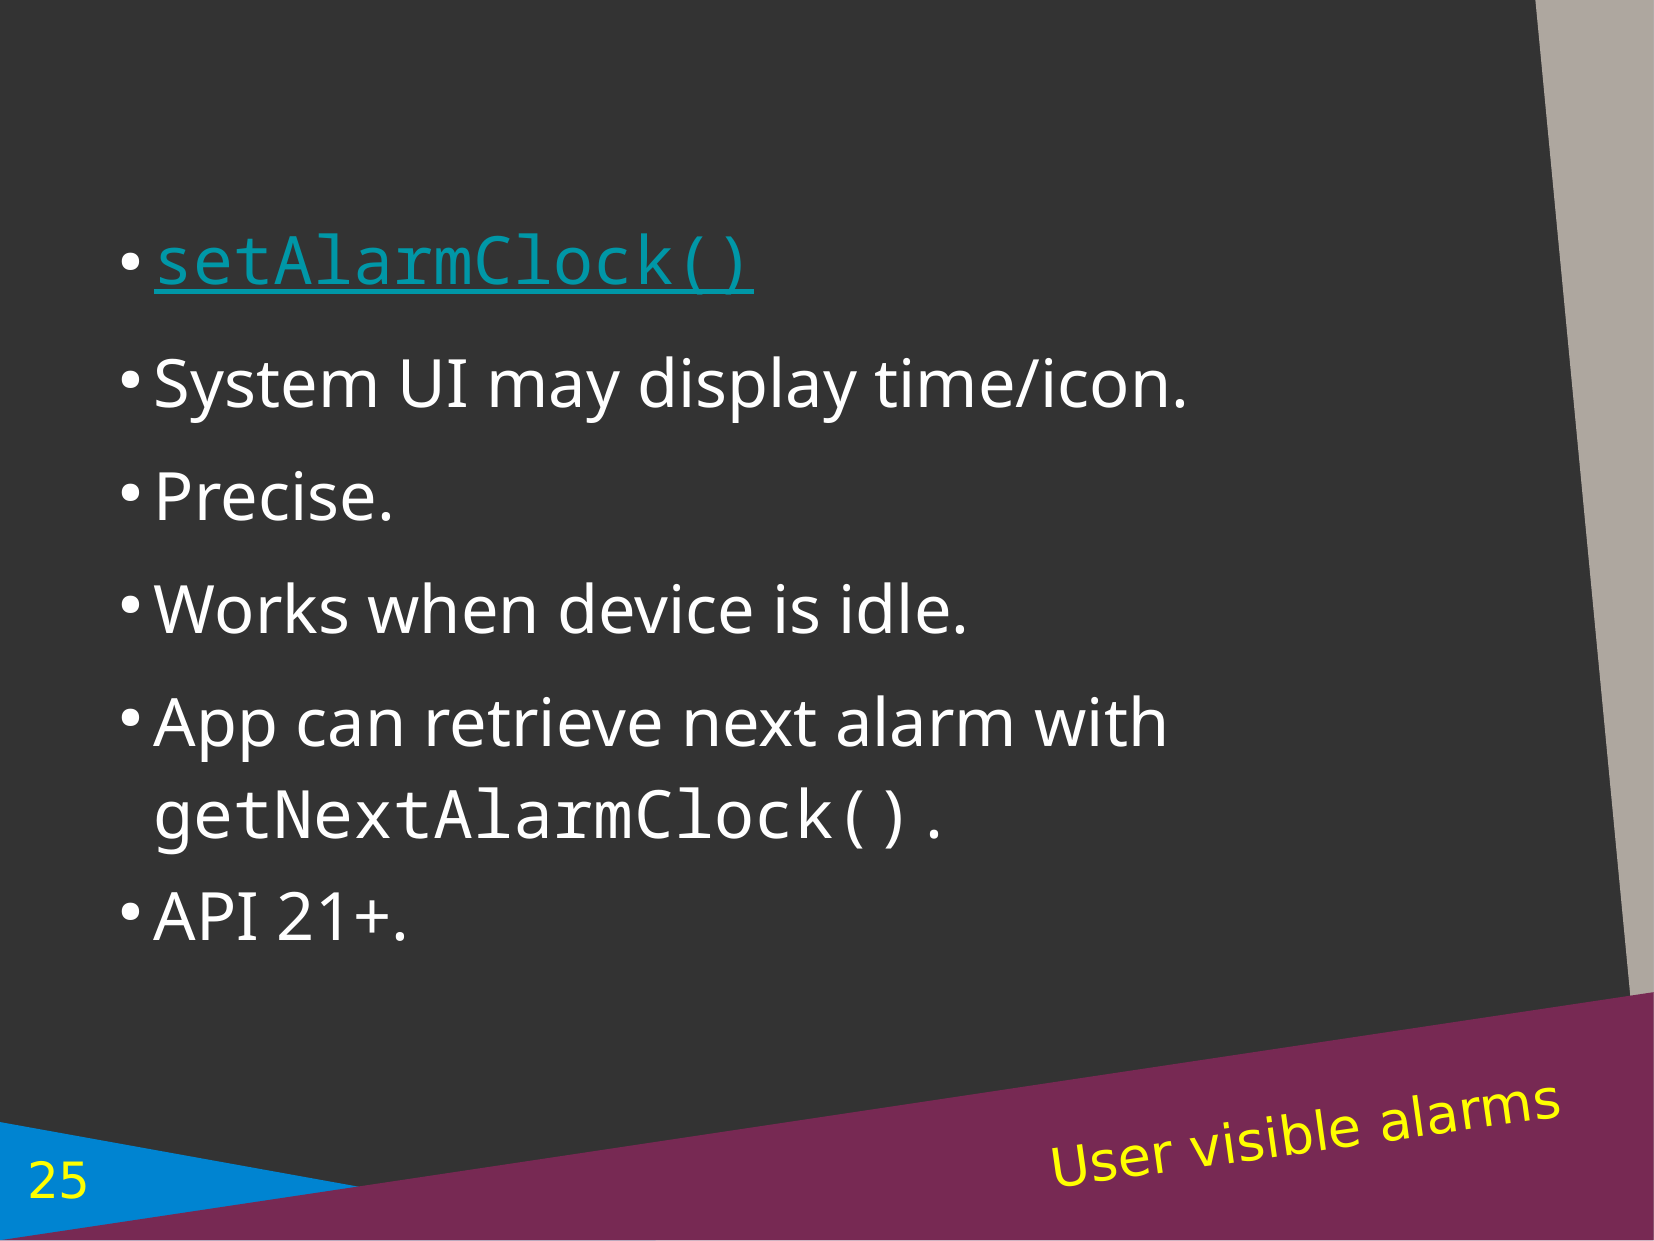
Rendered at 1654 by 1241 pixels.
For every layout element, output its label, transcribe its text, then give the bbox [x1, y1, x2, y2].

text_box setAlarmClock() System UI may display time/icon. Precise. Works when device is idle. App can retrieve next alarm with getNextAlarmClock(). API 21+. [103, 188, 1371, 875]
title User visible alarms [956, 995, 1654, 1241]
